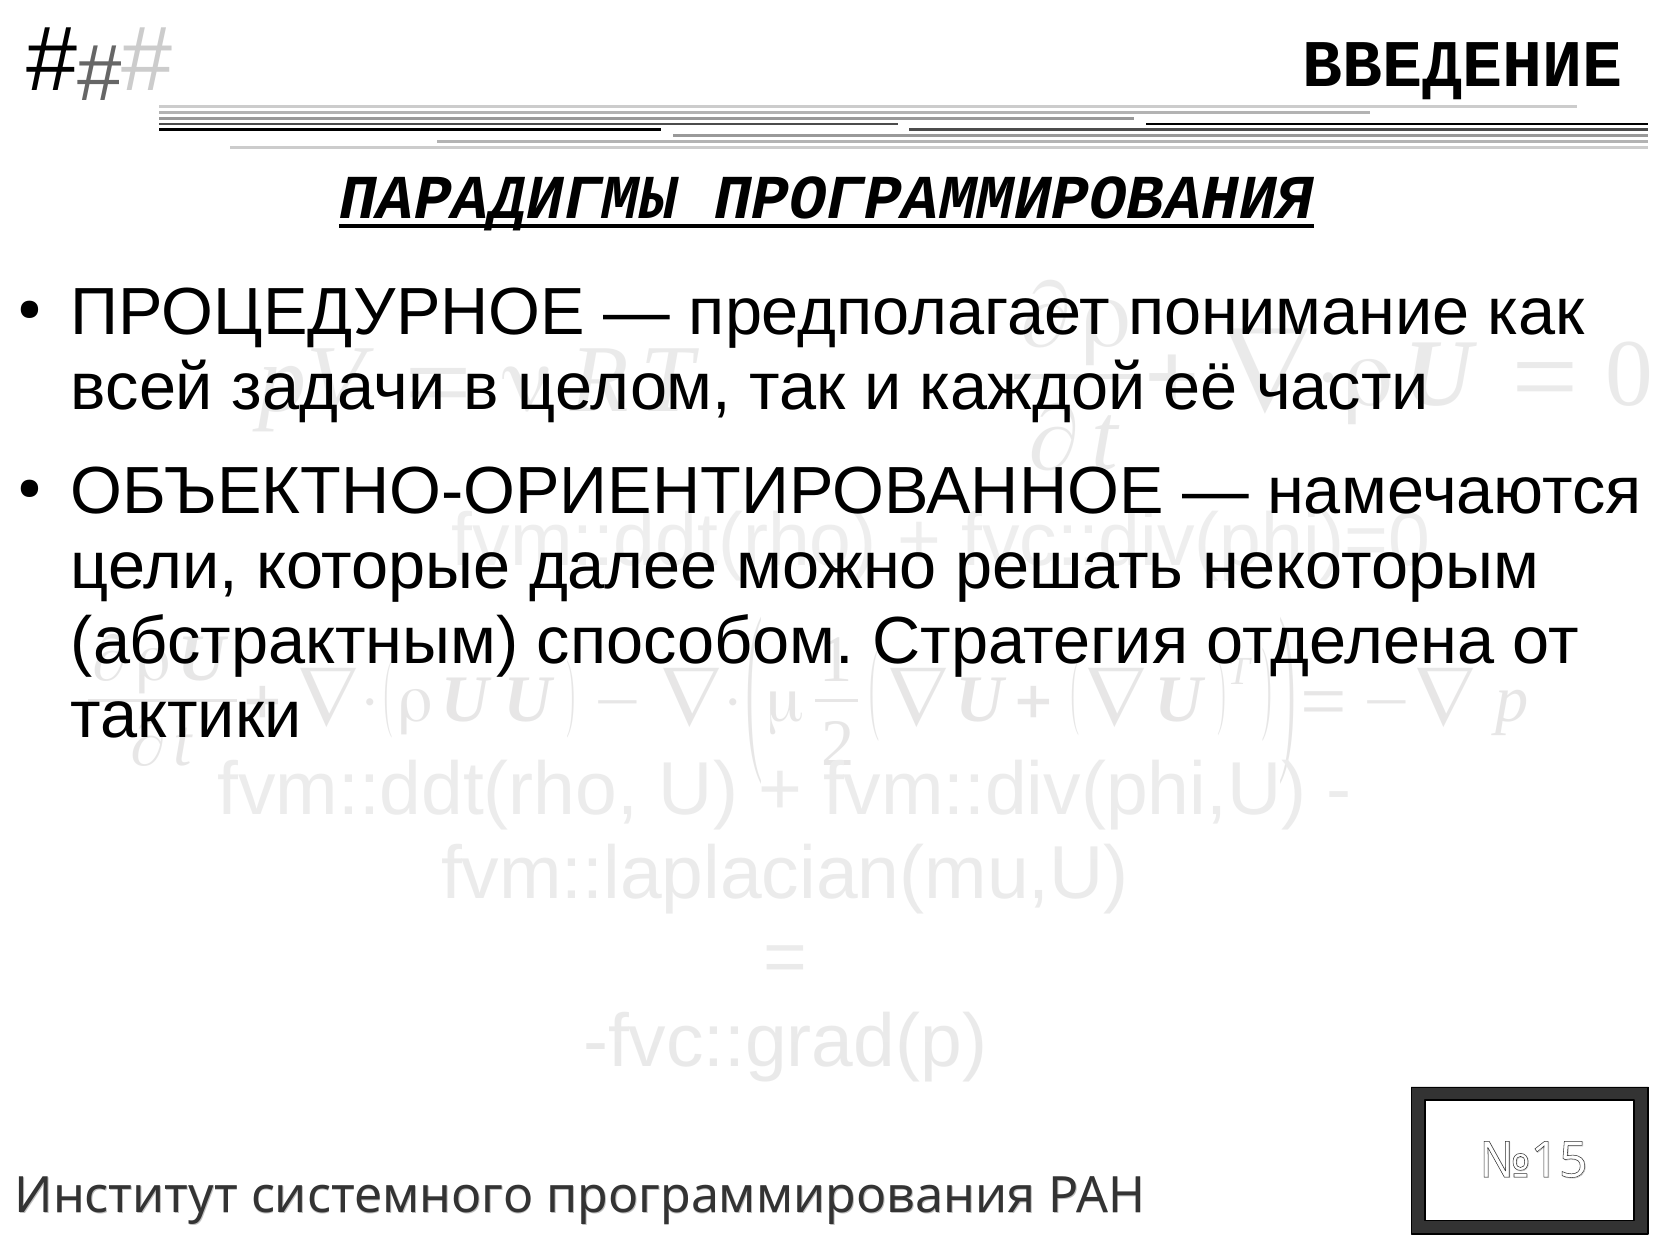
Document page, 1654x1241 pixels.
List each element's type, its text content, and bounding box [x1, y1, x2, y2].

list ПРОЦЕДУРНОЕ — предполагает понимание как всей задачи в целом, так и каждой её части ОБЪЕКТНО-ОРИЕНТИРОВАННОЕ — намечаются цели, которые далее можно решать некоторым (абстрактным) способом. Стратегия отделена от тактики [0, 274, 1654, 1093]
title ПАРАДИГМЫ ПРОГРАММИРОВАНИЯ [0, 147, 1654, 257]
